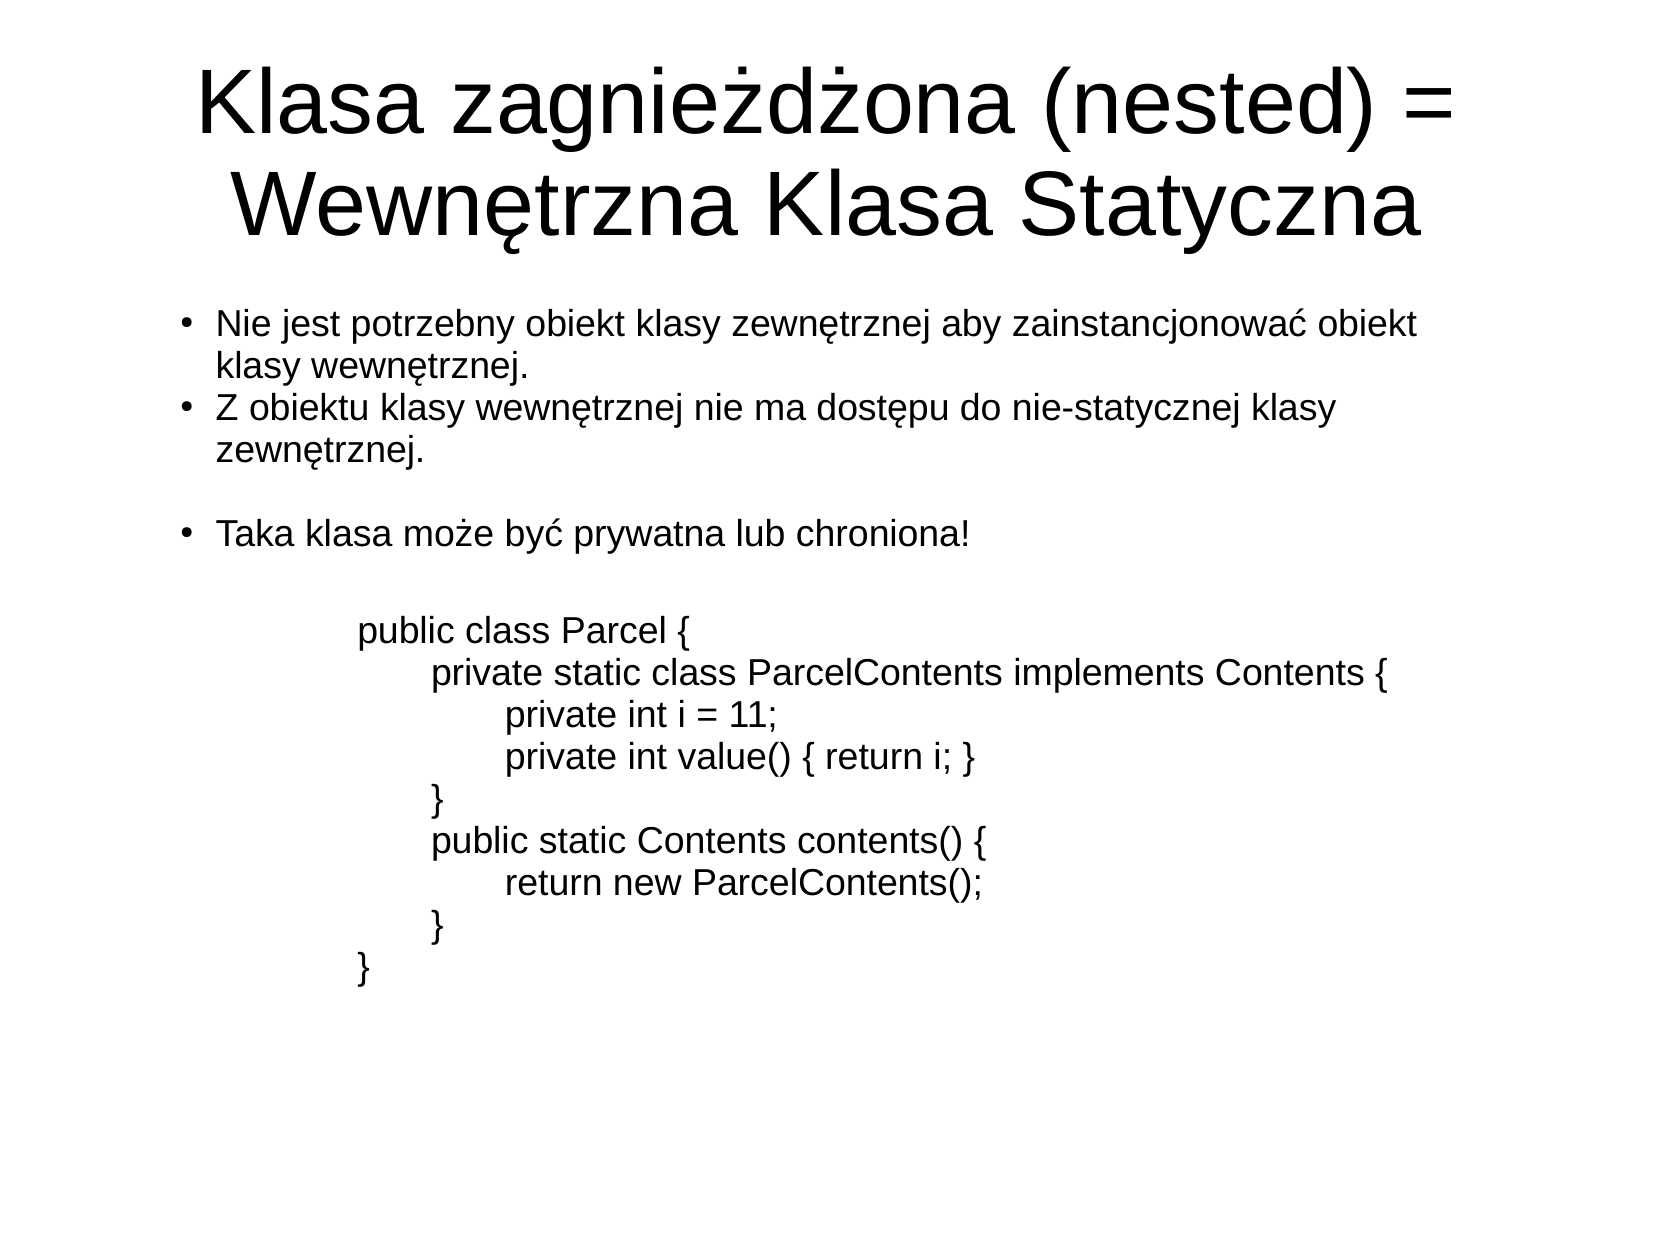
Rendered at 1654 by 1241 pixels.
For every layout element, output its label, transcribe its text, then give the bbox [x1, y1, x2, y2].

title Klasa zagnieżdżona (nested) = Wewnętrzna Klasa Statyczna [82, 49, 1571, 257]
text_box Nie jest potrzebny obiekt klasy zewnętrznej aby zainstancjonować obiekt klasy wewnętrznej. Z obiektu klasy wewnętrznej nie ma dostępu do nie-statycznej klasy zewnętrznej. Taka klasa może być prywatna lub chroniona! [165, 295, 1524, 563]
text_box public class Parcel { private static class ParcelContents implements Contents { private int i = 11; private int value() { return i; } } public static Contents contents() { return new ParcelContents(); } } [342, 602, 1465, 996]
